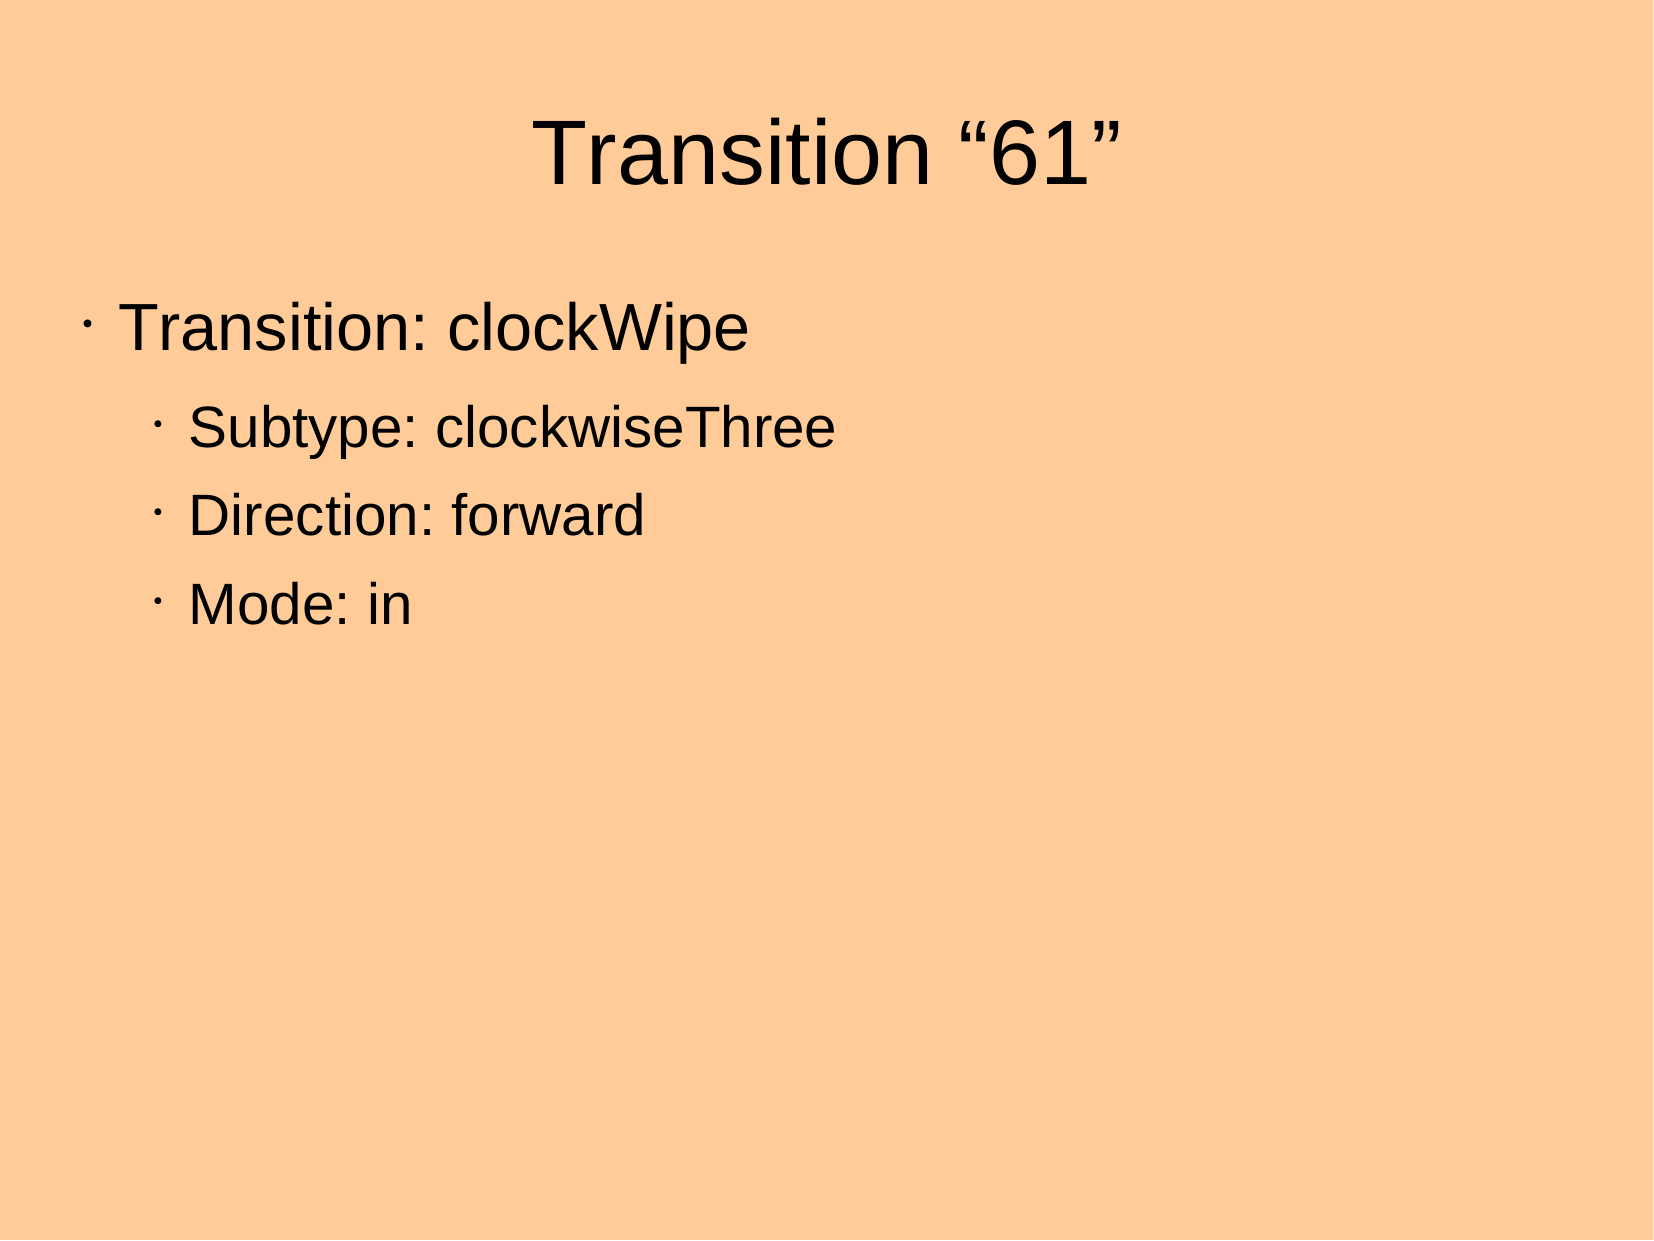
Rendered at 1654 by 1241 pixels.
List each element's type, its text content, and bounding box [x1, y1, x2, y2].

title Transition “61” [82, 49, 1571, 257]
list Transition: clockWipe Subtype: clockwiseThree Direction: forward Mode: in [82, 290, 1571, 1080]
